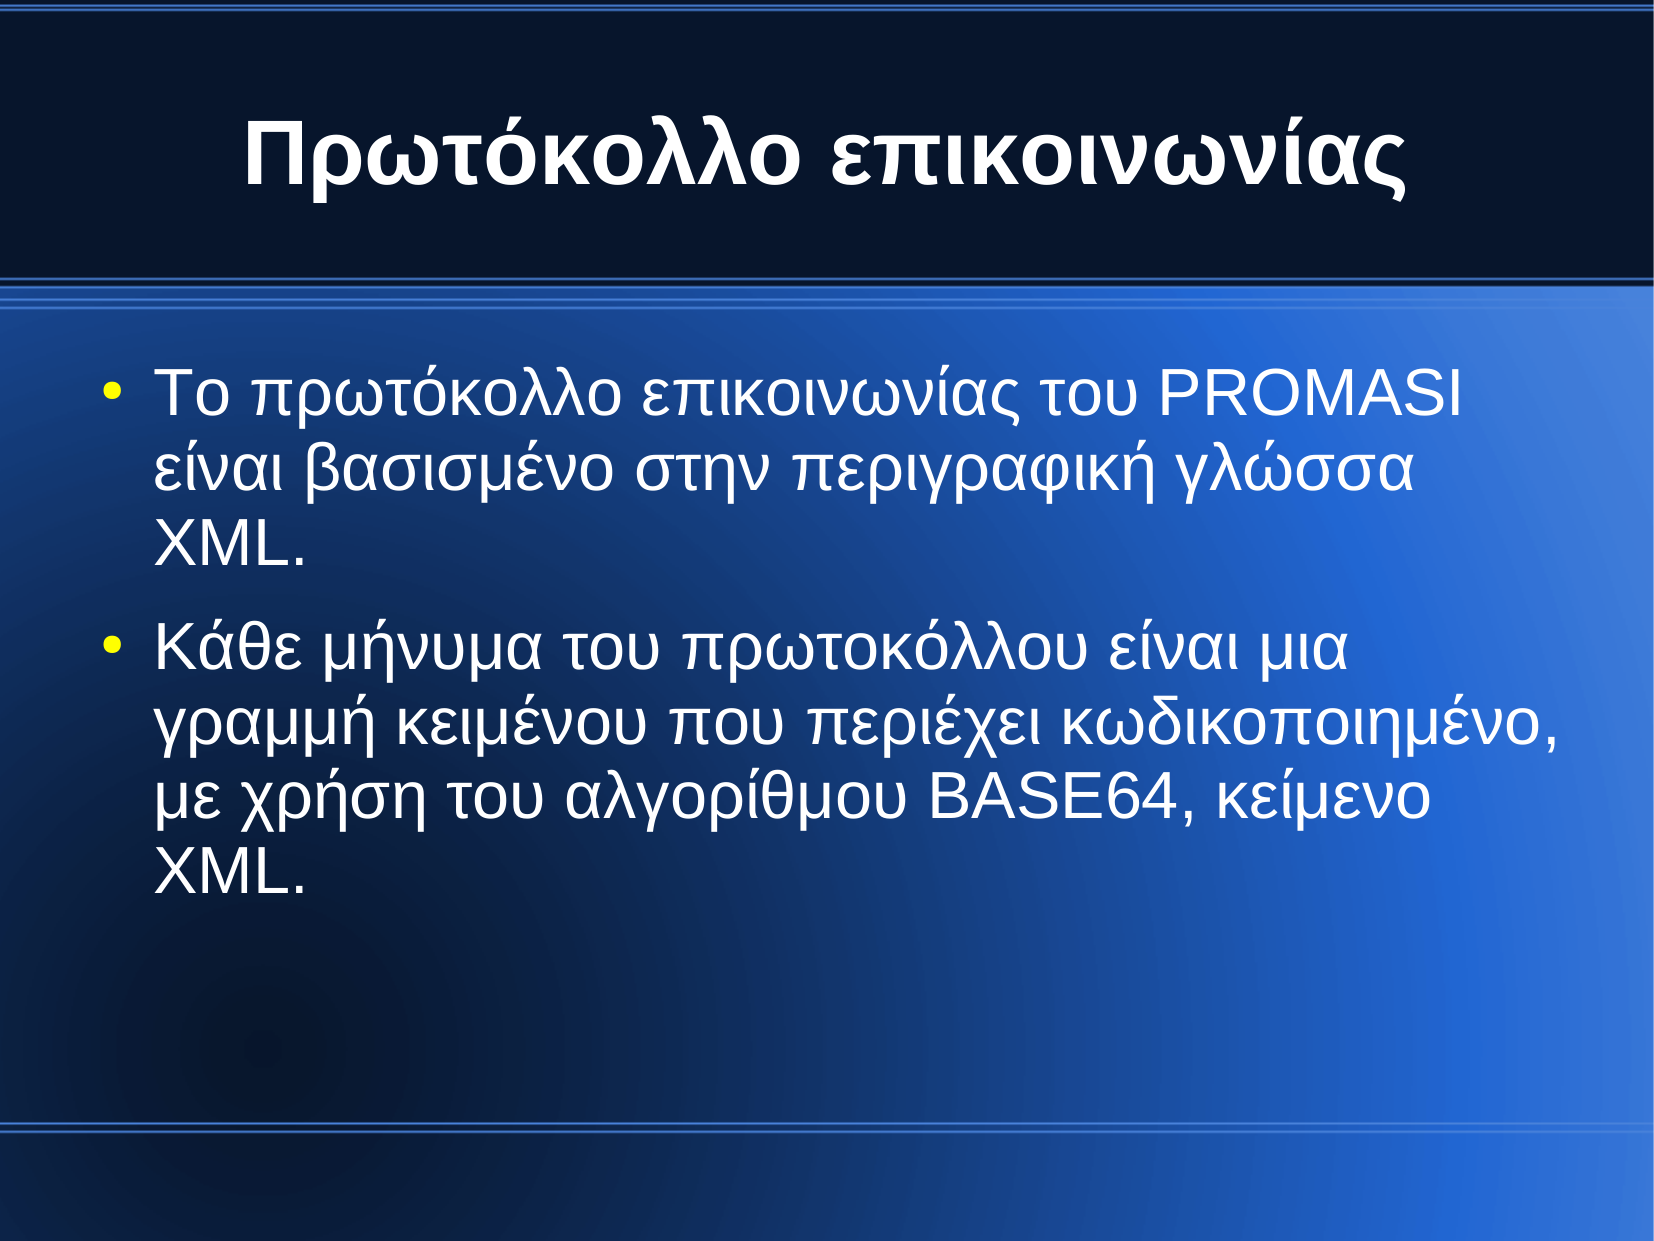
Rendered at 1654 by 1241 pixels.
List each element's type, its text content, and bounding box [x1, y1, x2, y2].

picture [0, 0, 1654, 1241]
title Πρωτόκολλο επικοινωνίας [82, 49, 1571, 257]
list Το πρωτόκολλο επικοινωνίας του PROMASI είναι βασισμένο στην περιγραφική γλώσσα XML. Κάθε μήνυμα του πρωτοκόλλου είναι μια γραμμή κειμένου που περιέχει κωδικοποιημένο, με χρήση του αλγορίθμου BASE64, κείμενο XML. [82, 355, 1571, 1174]
